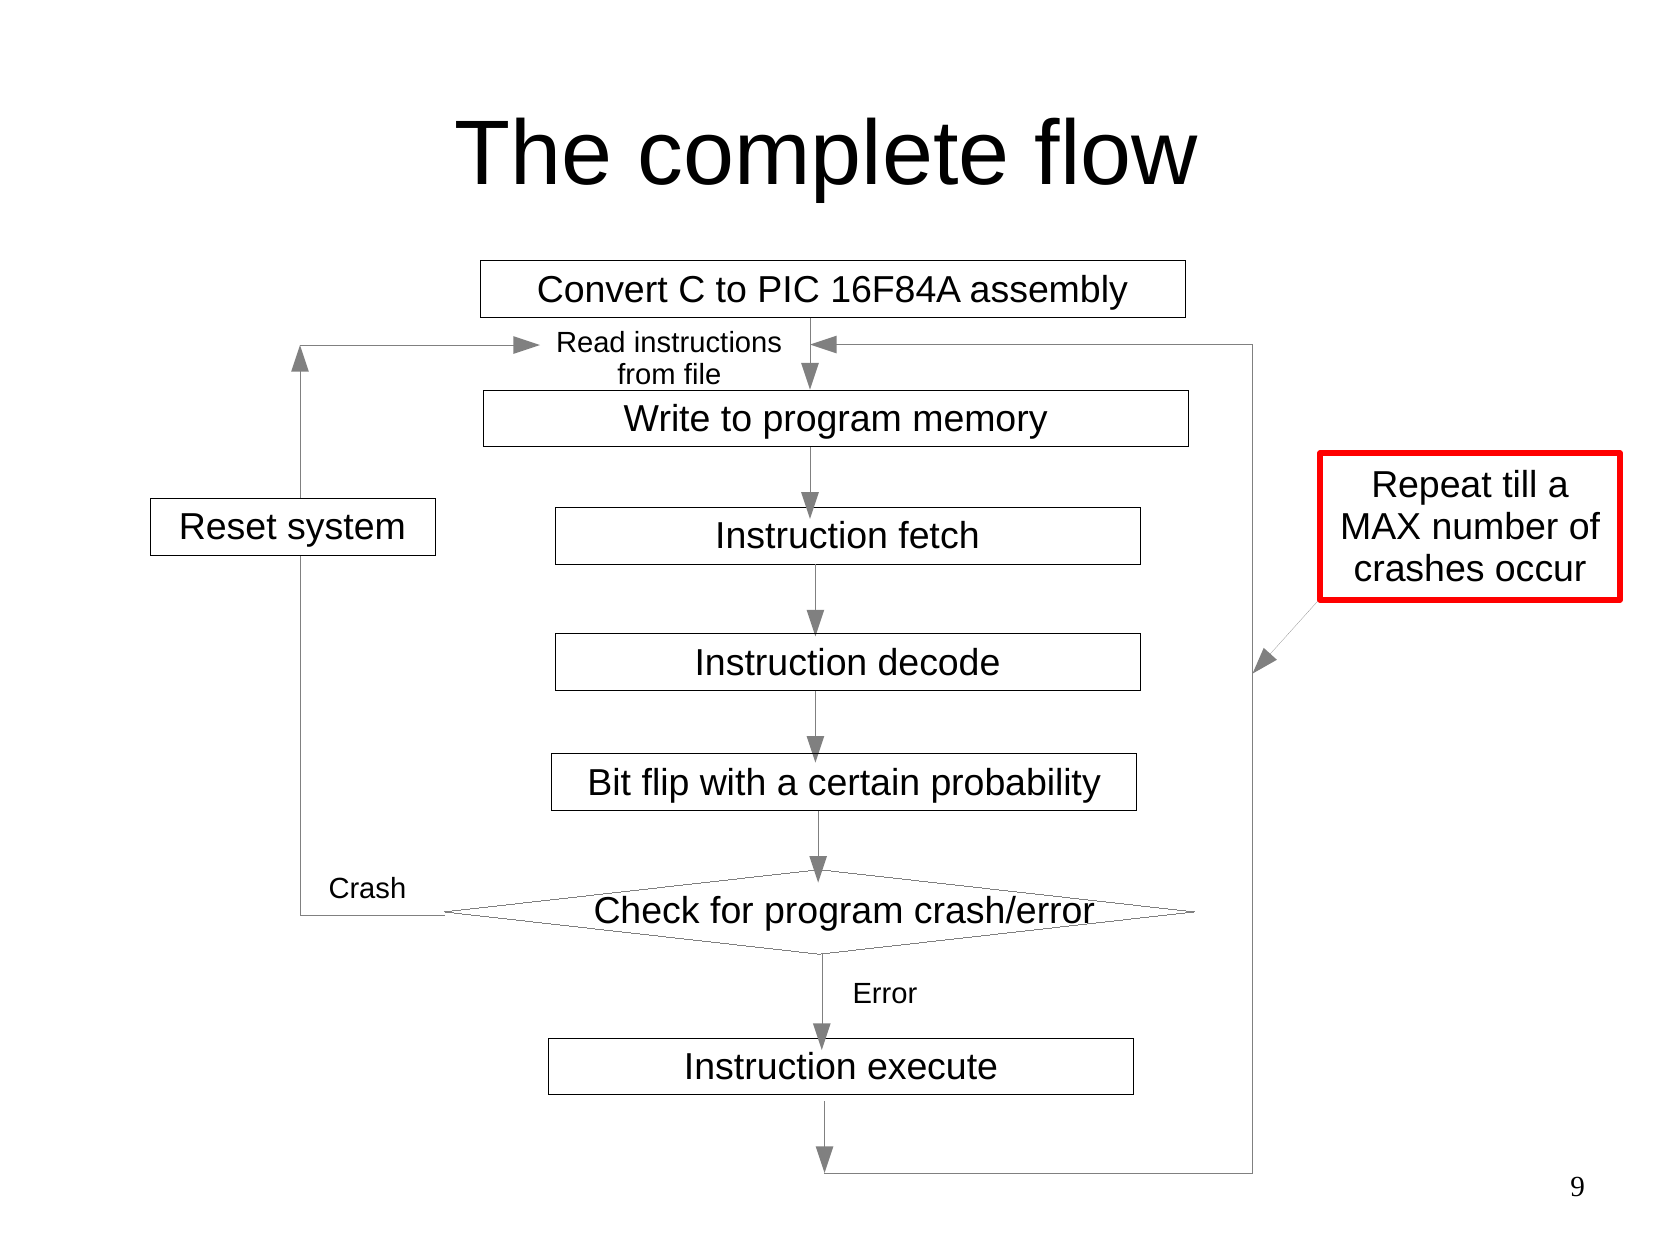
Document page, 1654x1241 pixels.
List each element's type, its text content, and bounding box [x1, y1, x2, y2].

text_box Check for program crash/error [551, 882, 1137, 940]
text_box Repeat till a MAX number of crashes occur [1320, 453, 1621, 600]
text_box Bit flip with a certain probability [551, 753, 1137, 811]
text_box Crash [300, 864, 436, 916]
title The complete flow [82, 49, 1571, 257]
text_box Instruction fetch [555, 507, 1141, 565]
text_box Error [825, 969, 946, 1021]
text_box Read instructions from file [510, 318, 829, 399]
text_box Instruction execute [548, 1038, 1134, 1095]
text_box Convert C to PIC 16F84A assembly [480, 260, 1186, 318]
text_box Instruction decode [555, 633, 1141, 691]
text_box Write to program memory [483, 390, 1189, 447]
text_box Reset system [150, 498, 436, 556]
